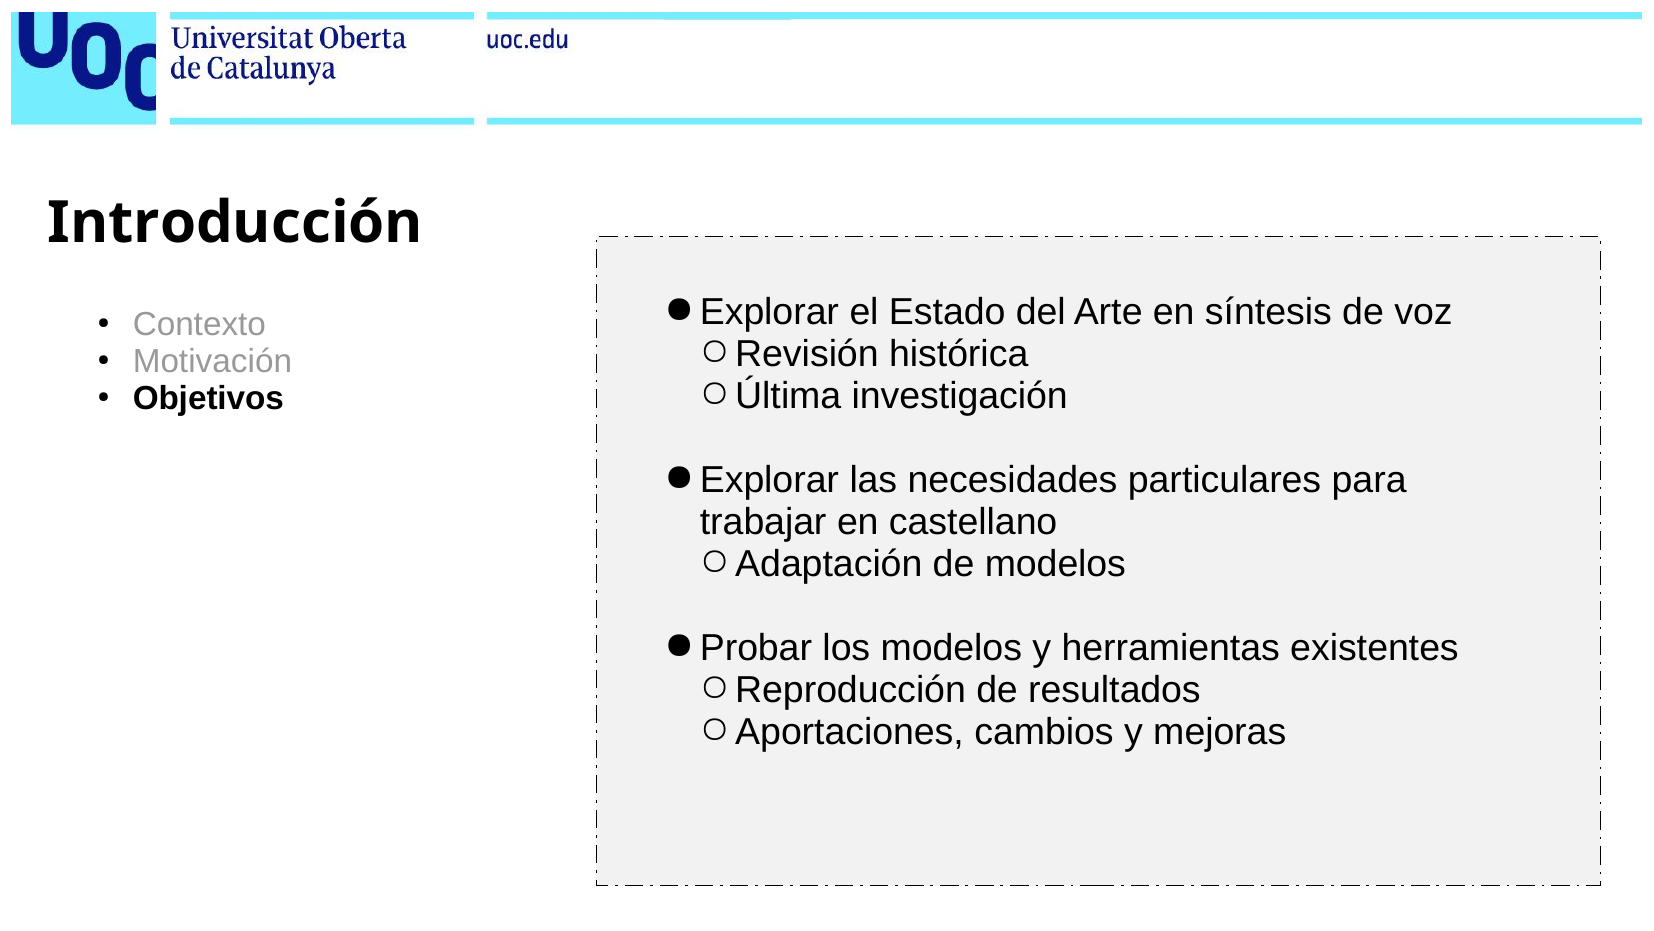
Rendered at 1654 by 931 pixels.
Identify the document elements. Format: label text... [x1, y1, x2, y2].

text_box Explorar el Estado del Arte en síntesis de voz Revisión histórica Última investigación Explorar las necesidades particulares para trabajar en castellano Adaptación de modelos Probar los modelos y herramientas existentes Reproducción de resultados Aportaciones, cambios y mejoras [649, 283, 1548, 761]
text_box Introducción [47, 180, 1536, 260]
text_box Contexto Motivación Objetivos [82, 297, 596, 424]
picture [11, 12, 1642, 130]
text_box [596, 236, 1601, 886]
